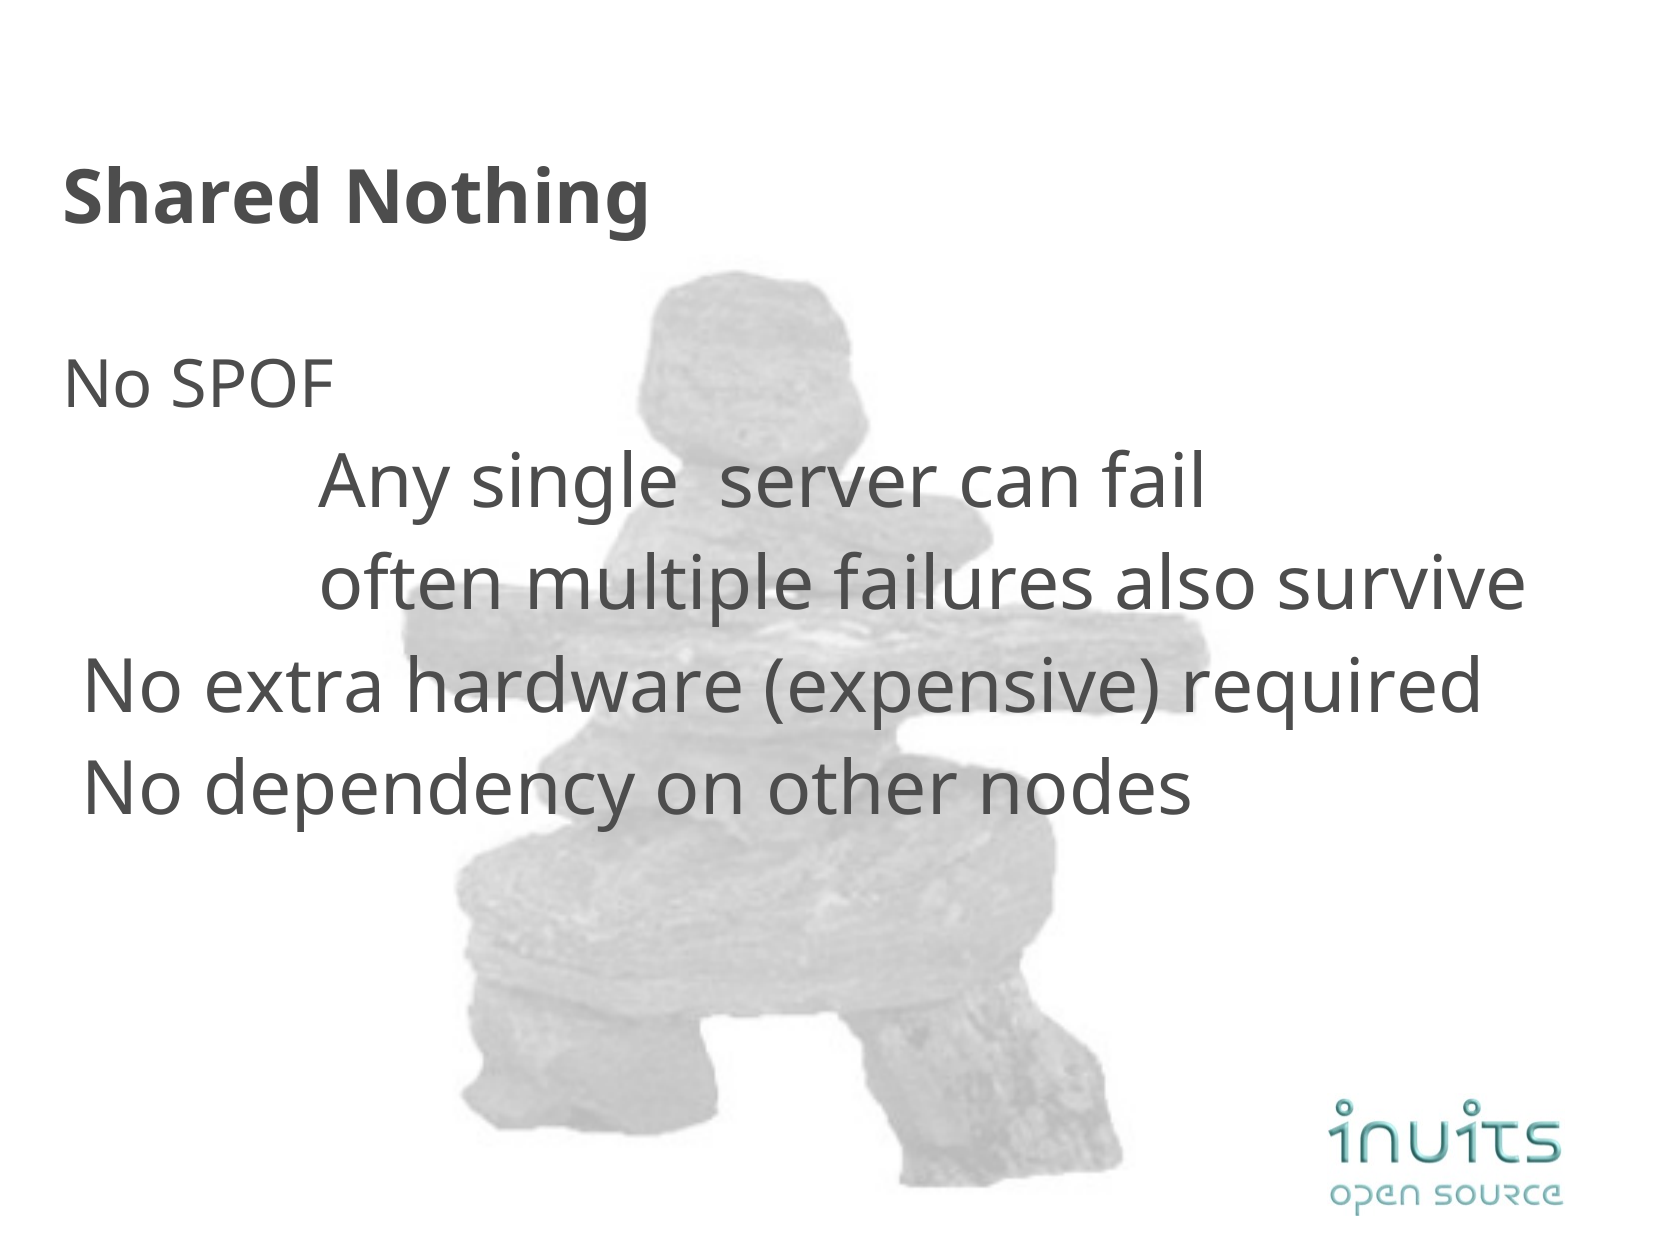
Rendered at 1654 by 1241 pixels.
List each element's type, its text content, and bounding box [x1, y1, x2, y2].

text_box Shared Nothing No SPOF Any single server can fail often multiple failures also survive No extra hardware (expensive) required No dependency on other nodes [47, 135, 1629, 1241]
